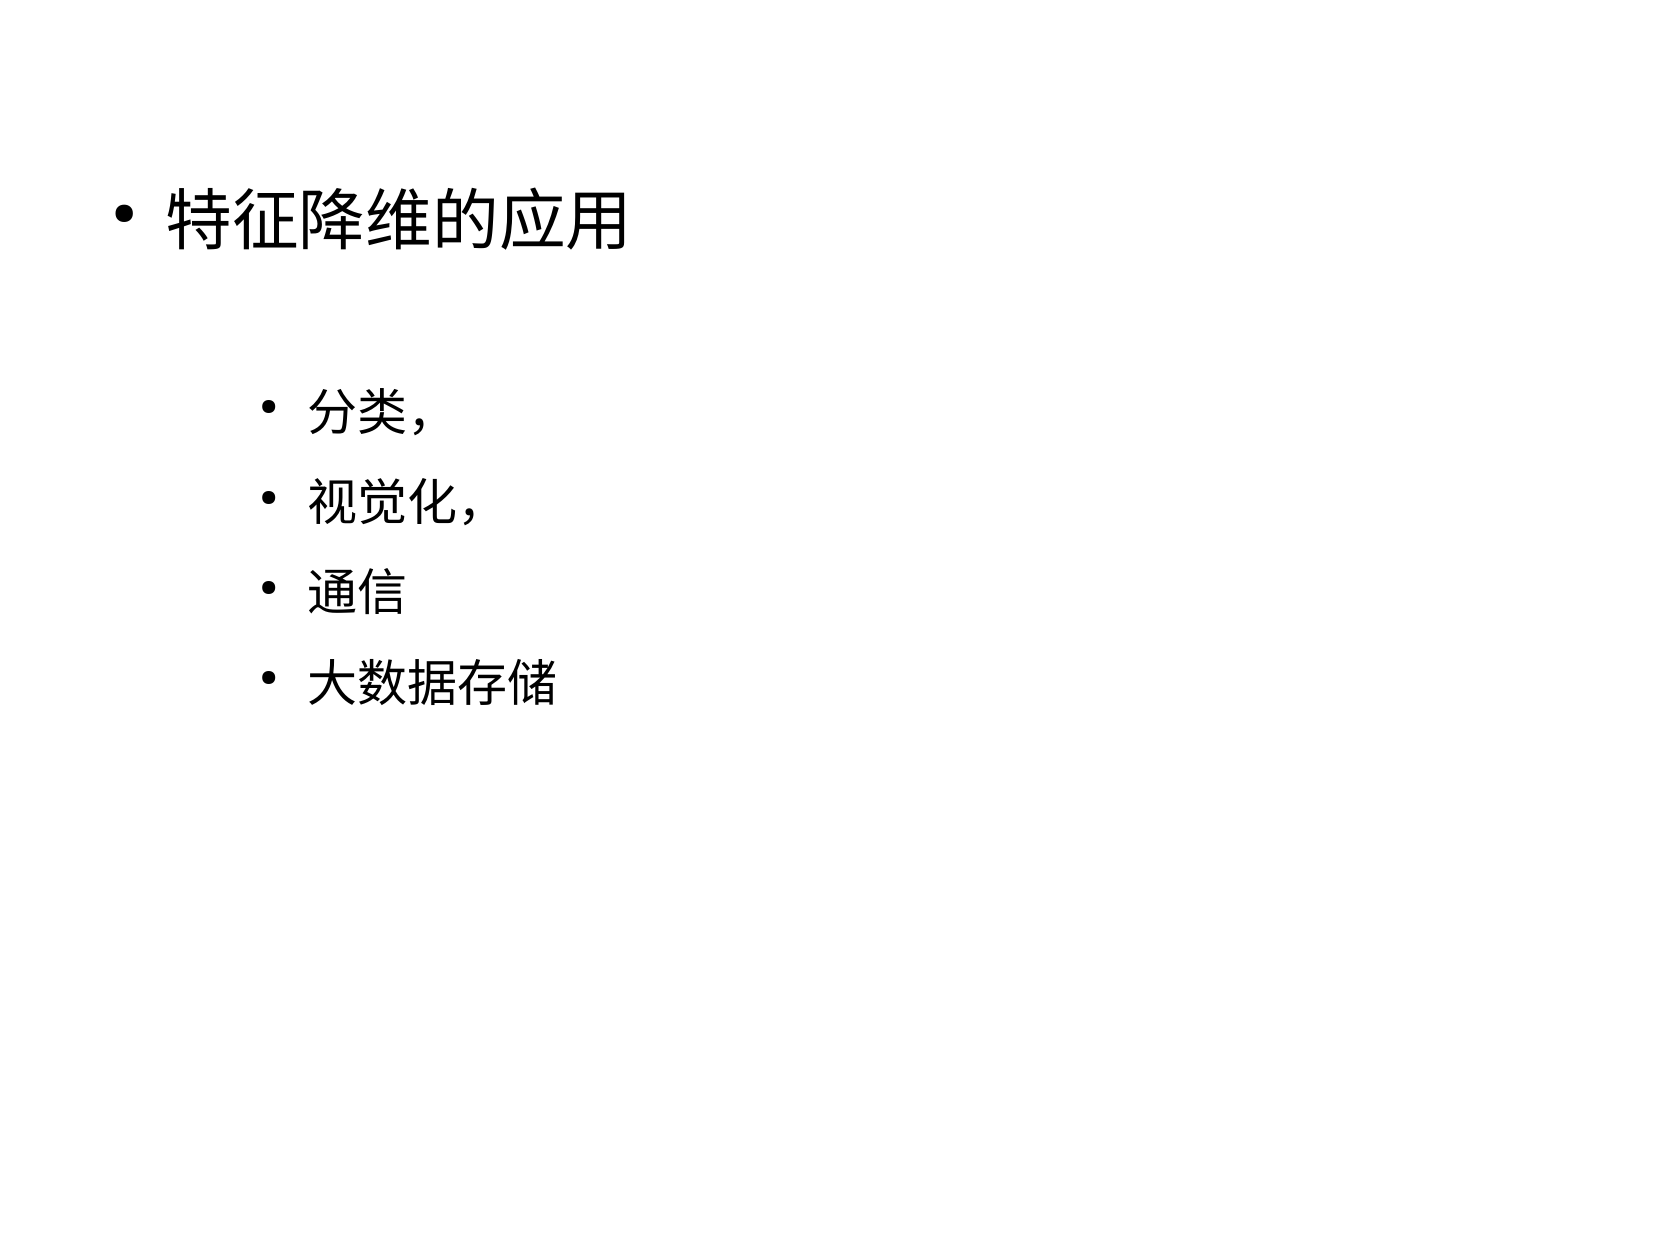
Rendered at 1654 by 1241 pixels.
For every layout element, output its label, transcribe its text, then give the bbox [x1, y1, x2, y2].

list 特征降维的应用 分类， 视觉化， 通信 大数据存储 [94, 166, 1583, 1028]
